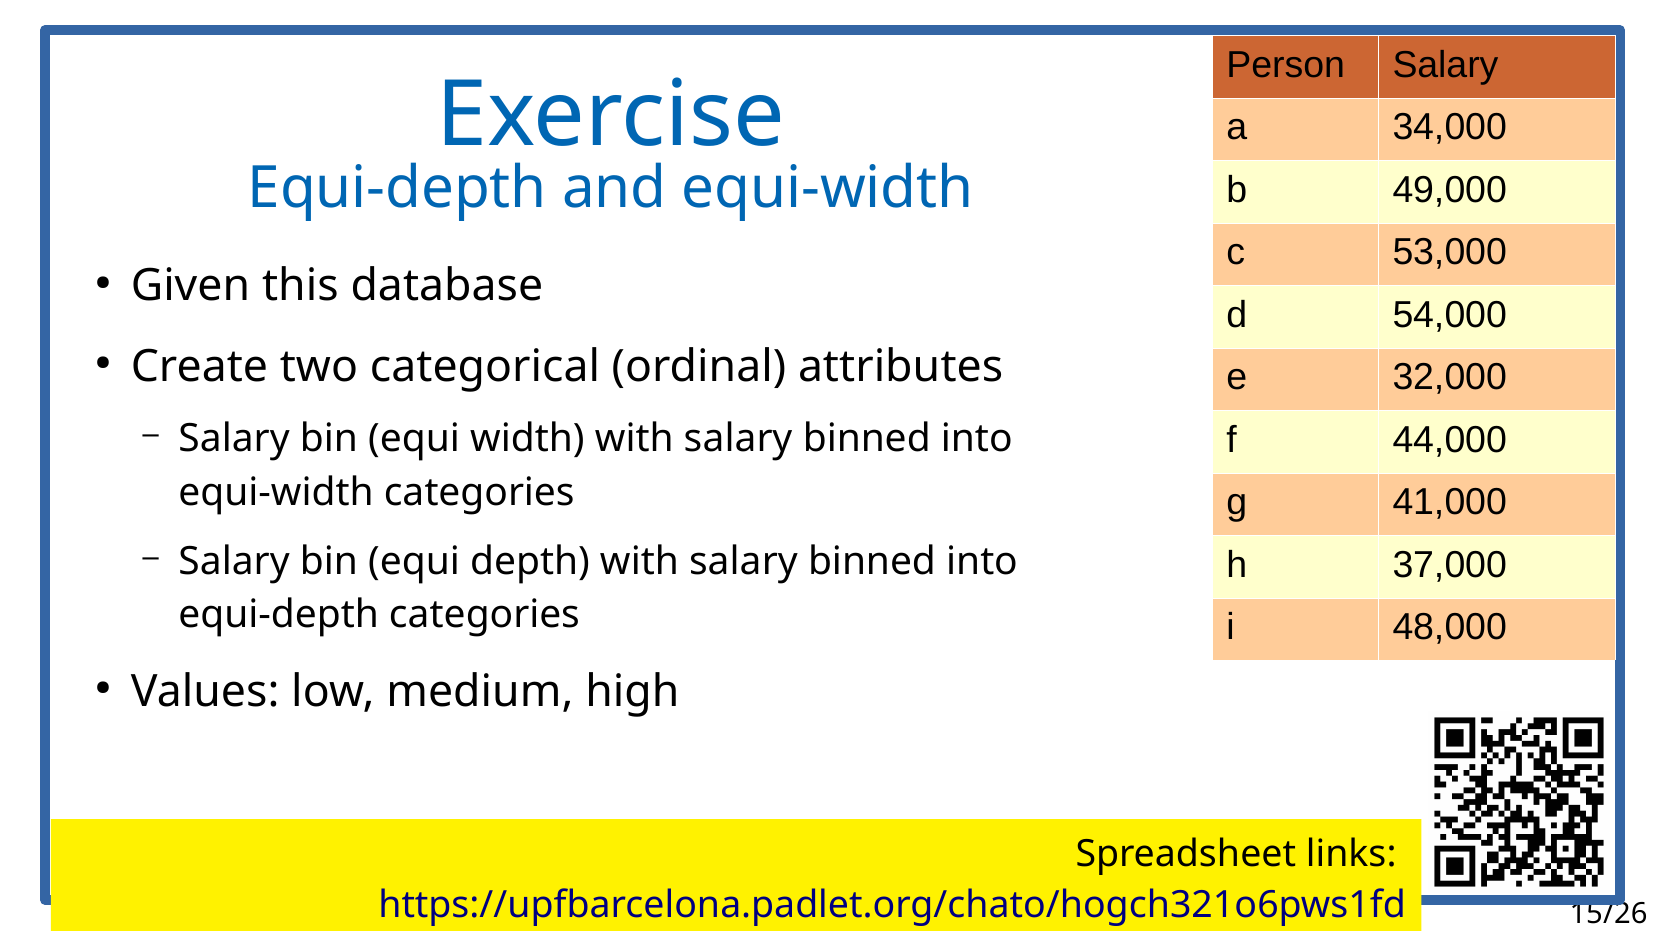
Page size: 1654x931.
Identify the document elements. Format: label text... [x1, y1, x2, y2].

table_cell 54,000 [1379, 286, 1615, 348]
table_header Person [1213, 36, 1378, 98]
table_cell c [1213, 224, 1378, 285]
table_cell 37,000 [1379, 536, 1615, 598]
table_cell e [1213, 349, 1378, 410]
table_cell i [1213, 599, 1378, 660]
table_cell 49,000 [1379, 161, 1615, 223]
picture [1428, 711, 1610, 893]
table_cell 34,000 [1379, 99, 1615, 160]
table_header Salary [1379, 36, 1615, 98]
table_cell b [1213, 161, 1378, 223]
text_box Spreadsheet links: https://upfbarcelona.padlet.org/chato/hogch321o6pws1fd [50, 819, 1422, 892]
table_cell 32,000 [1379, 349, 1615, 410]
table_cell 44,000 [1379, 411, 1615, 473]
table_cell g [1213, 474, 1378, 535]
table_cell f [1213, 411, 1378, 473]
table_cell h [1213, 536, 1378, 598]
table_cell a [1213, 99, 1378, 160]
table_cell d [1213, 286, 1378, 348]
list Given this database Create two categorical (ordinal) attributes Salary bin (equi width) with salary binned into equi-width categories Salary bin (equi depth) with salary binned into equi-depth categories Values: low, medium, high [83, 253, 1101, 721]
table_cell 41,000 [1379, 474, 1615, 535]
table_cell 48,000 [1379, 599, 1615, 660]
title Exercise Equi-depth and equi-width [60, 46, 1162, 249]
table_cell 53,000 [1379, 224, 1615, 285]
